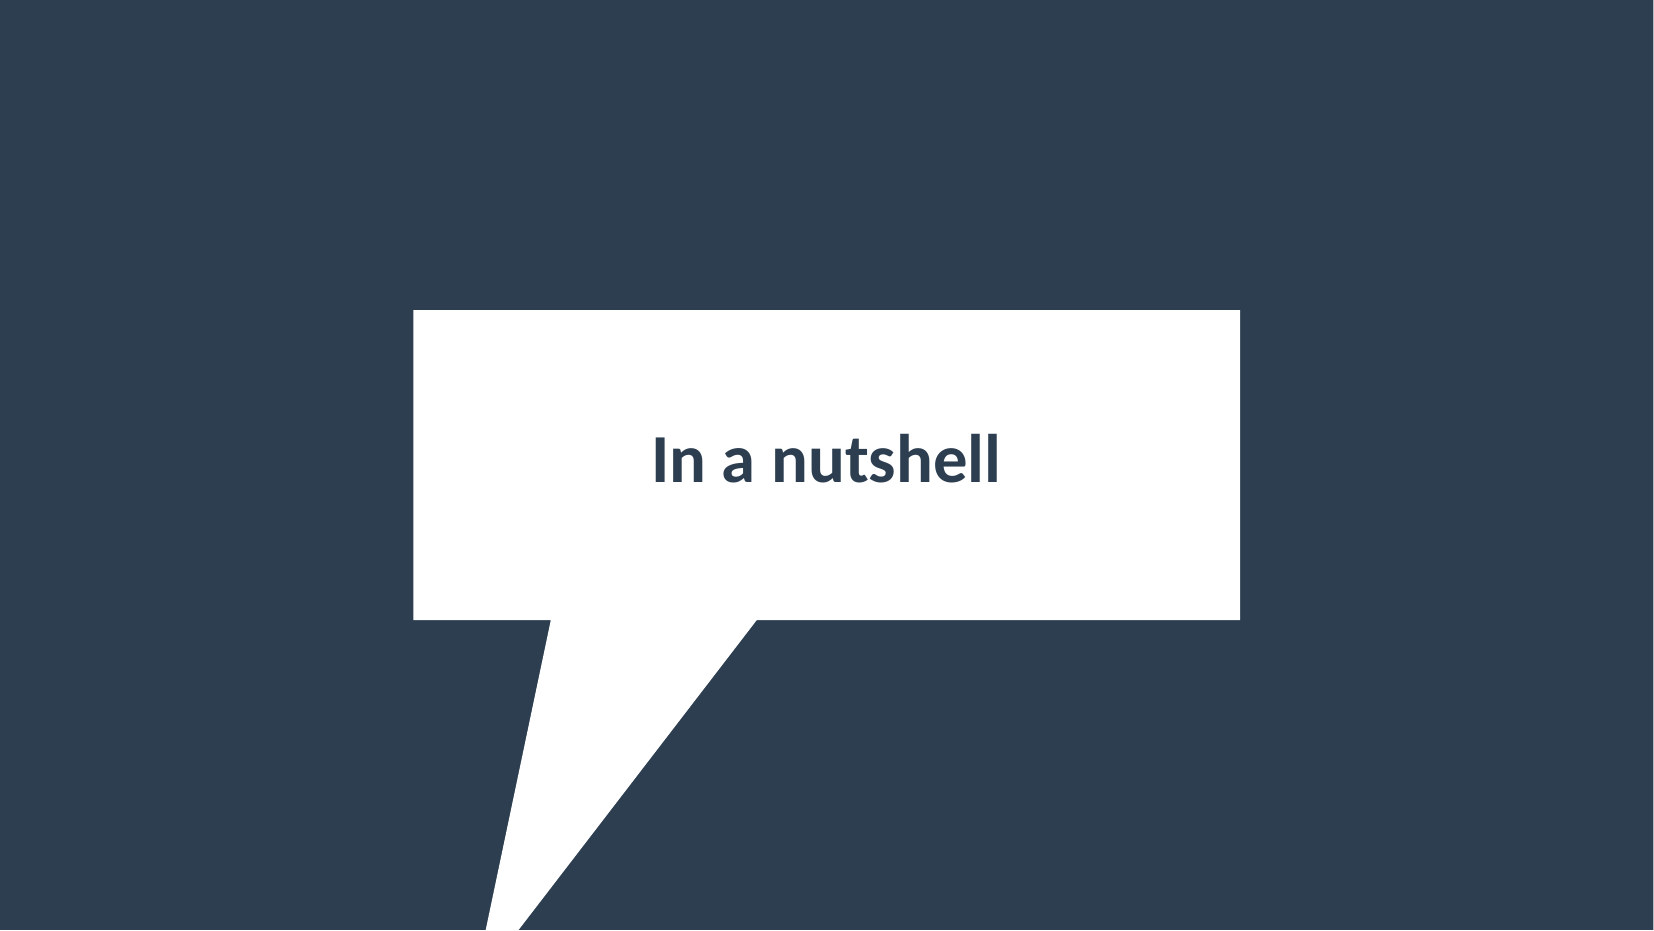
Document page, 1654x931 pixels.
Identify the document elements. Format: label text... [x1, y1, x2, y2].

title In a nutshell [442, 332, 1211, 598]
